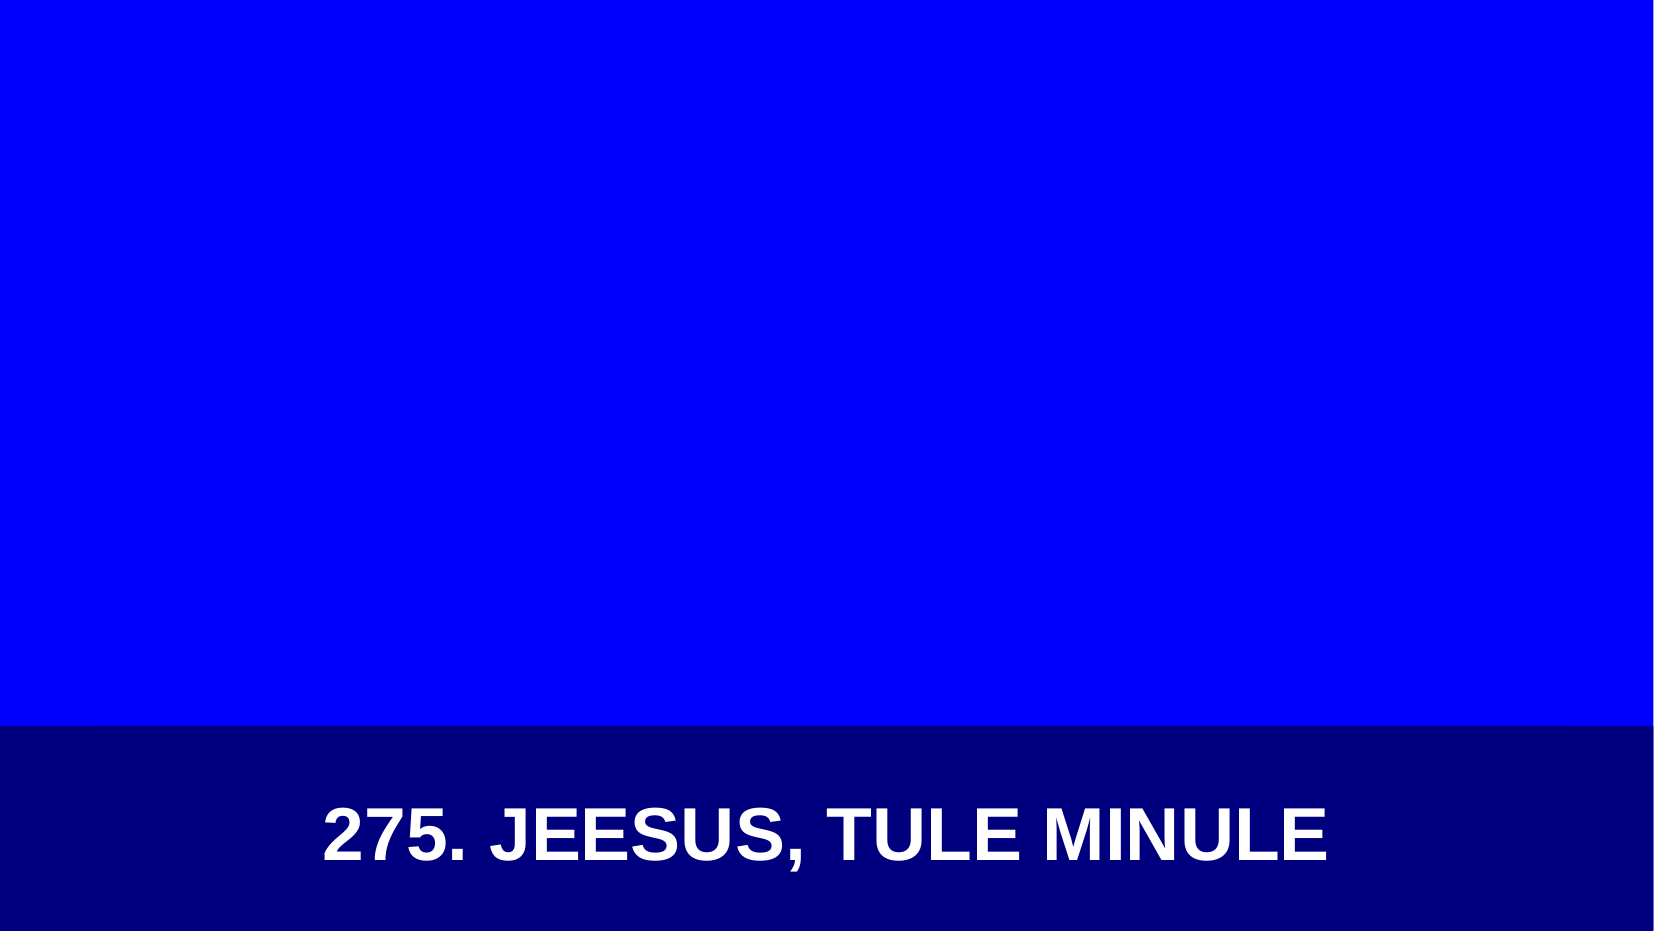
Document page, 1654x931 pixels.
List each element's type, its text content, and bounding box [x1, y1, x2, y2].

text_box 275. JEESUS, TULE MINULE [82, 725, 1571, 884]
text_box [0, 725, 1654, 931]
